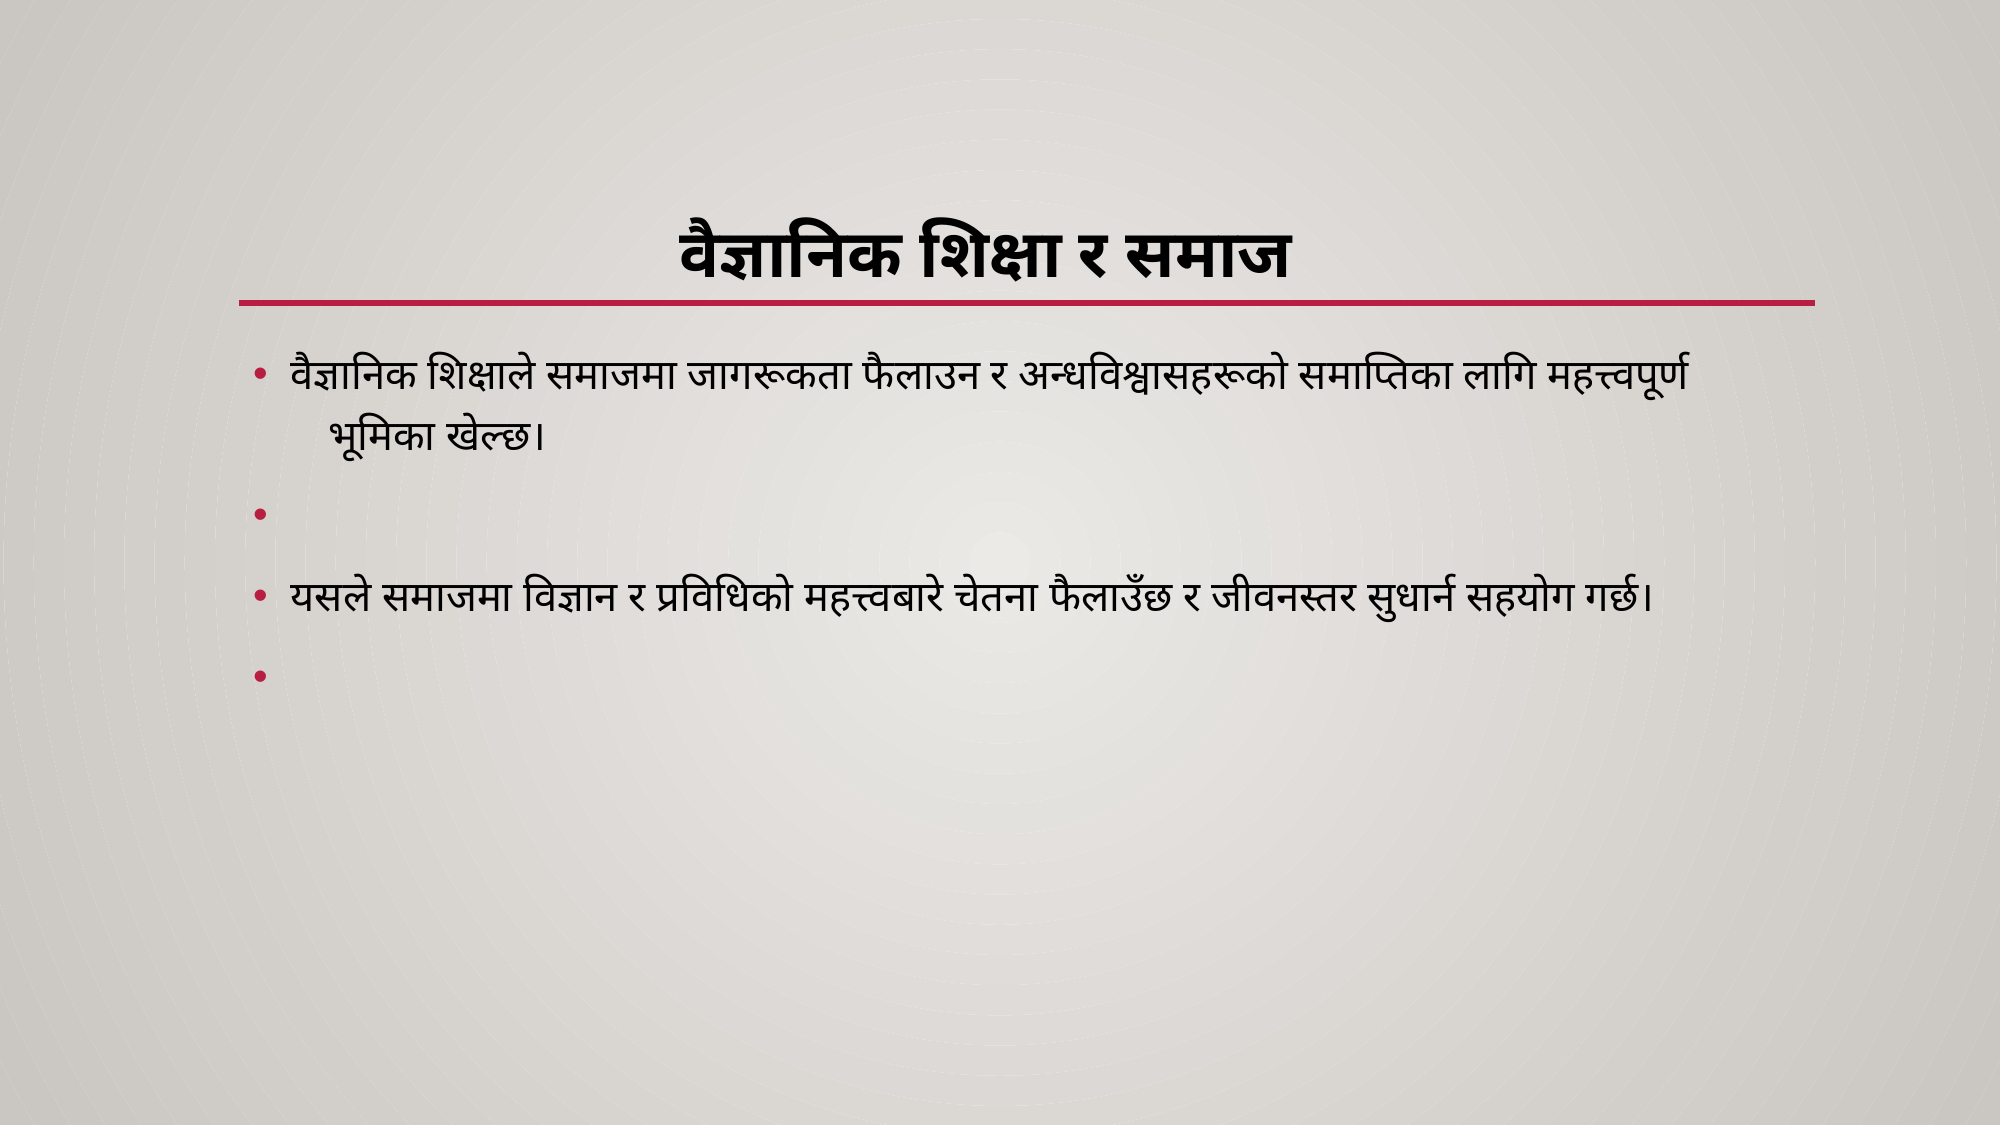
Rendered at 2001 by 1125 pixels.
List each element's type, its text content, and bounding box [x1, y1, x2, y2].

title वैज्ञानिक शिक्षा र समाज [664, 212, 1545, 330]
list वैज्ञानिक शिक्षाले समाजमा जागरूकता फैलाउन र अन्धविश्वासहरूको समाप्तिका लागि महत्त्वपूर्ण भूमिका खेल्छ। यसले समाजमा विज्ञान र प्रविधिको महत्त्वबारे चेतना फैलाउँछ र जीवनस्तर सुधार्न सहयोग गर्छ। [238, 330, 1814, 705]
